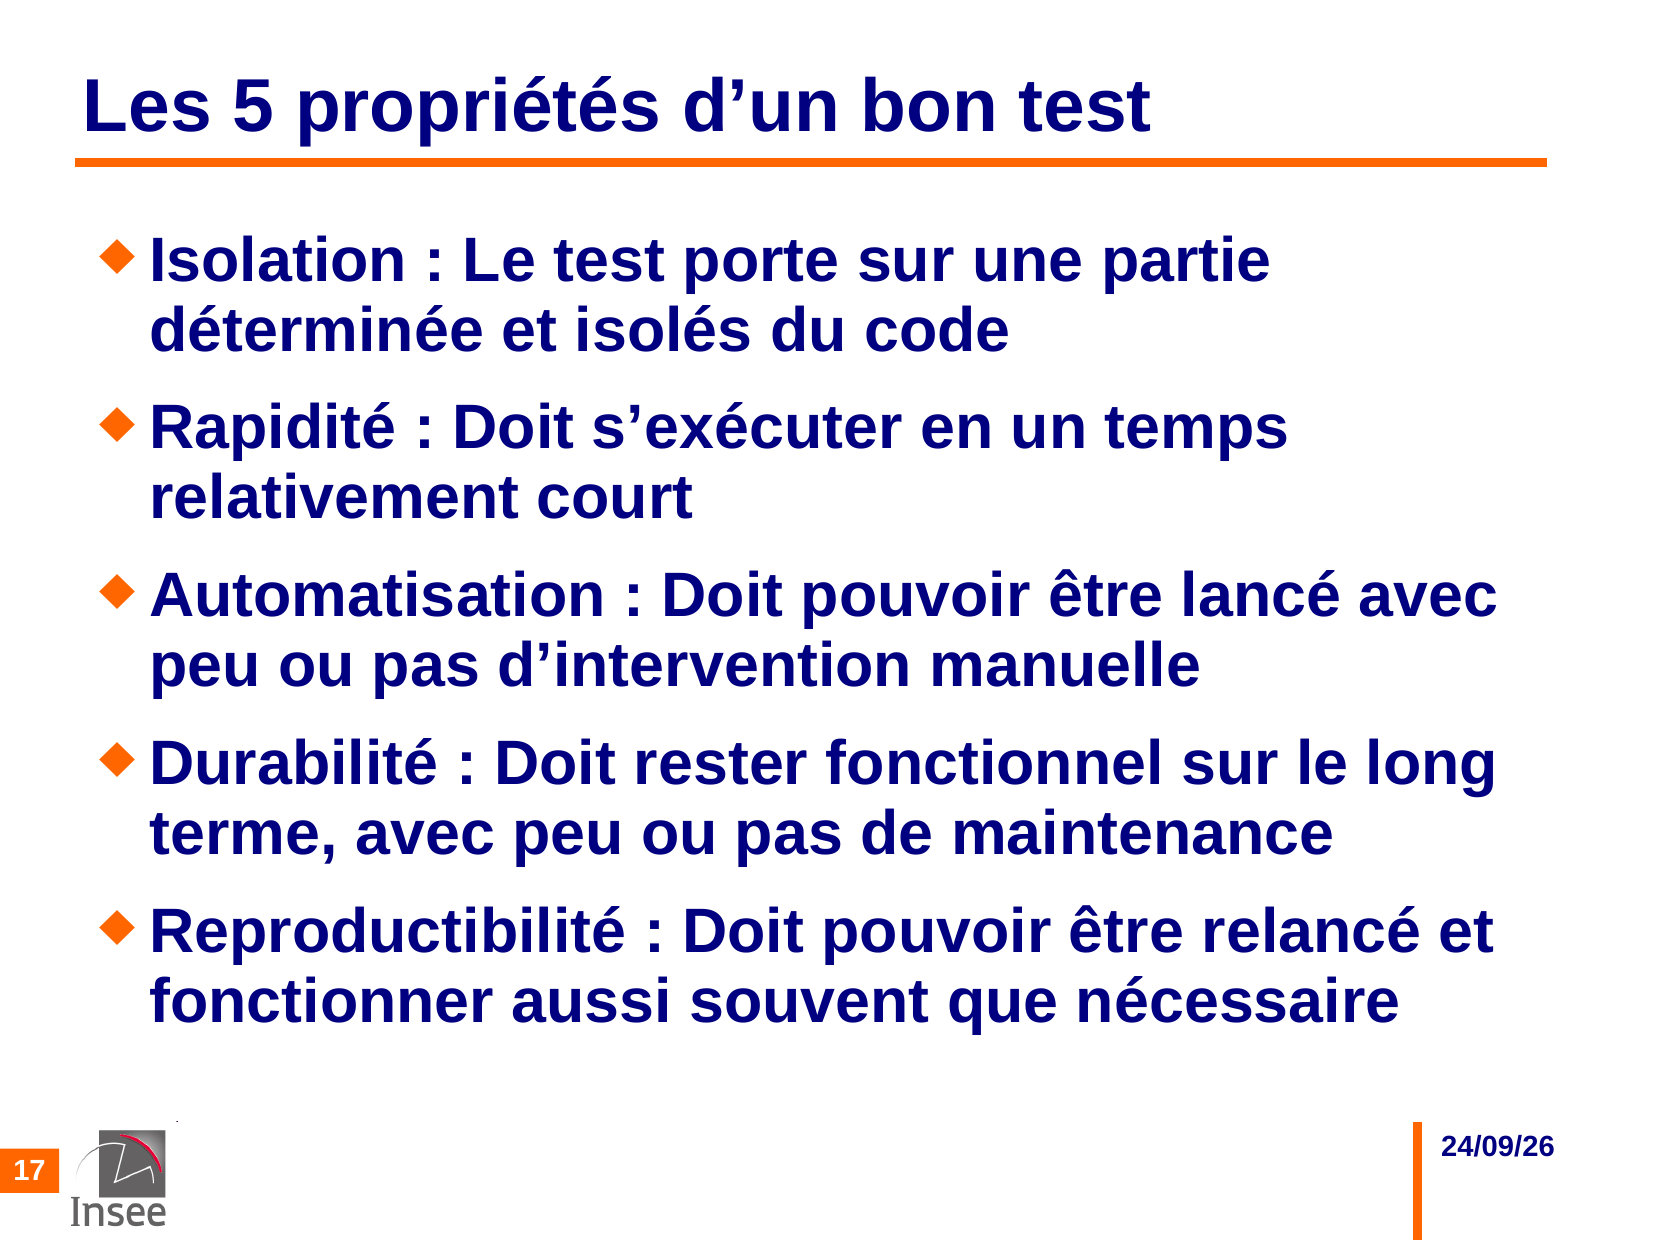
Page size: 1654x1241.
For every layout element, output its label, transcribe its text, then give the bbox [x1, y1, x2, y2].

list Isolation : Le test porte sur une partie déterminée et isolés du code Rapidité : Doit s’exécuter en un temps relativement court Automatisation : Doit pouvoir être lancé avec peu ou pas d’intervention manuelle Durabilité : Doit rester fonctionnel sur le long terme, avec peu ou pas de maintenance Reproductibilité : Doit pouvoir être relancé et fonctionner aussi souvent que nécessaire [82, 224, 1571, 1051]
title Les 5 propriétés d’un bon test [82, 49, 1619, 163]
picture [62, 1121, 178, 1241]
